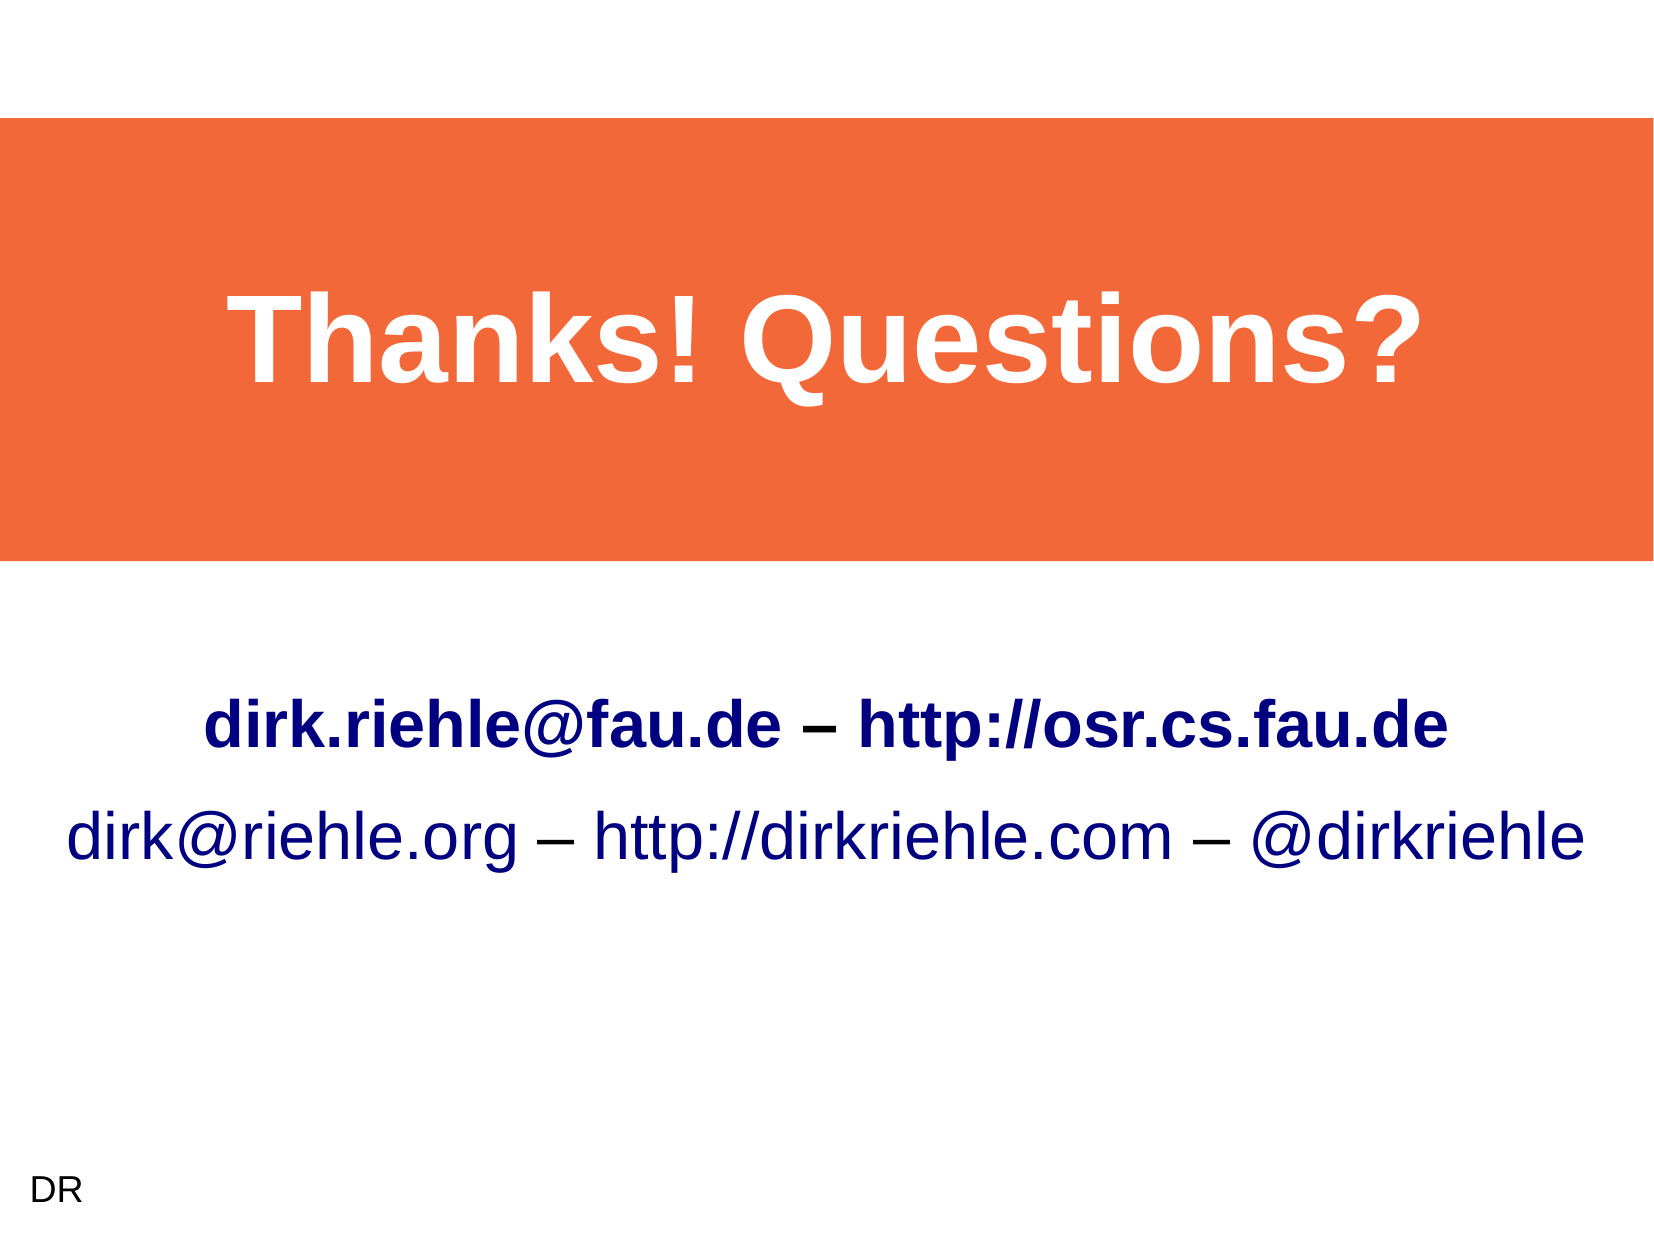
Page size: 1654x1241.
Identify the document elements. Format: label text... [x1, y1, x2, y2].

title Thanks! Questions? [0, 118, 1654, 562]
text_box DR [0, 1003, 1182, 1241]
subtitle dirk.riehle@fau.de – http://osr.cs.fau.de dirk@riehle.org – http://dirkriehle.com – @dirkriehle [29, 590, 1625, 1182]
